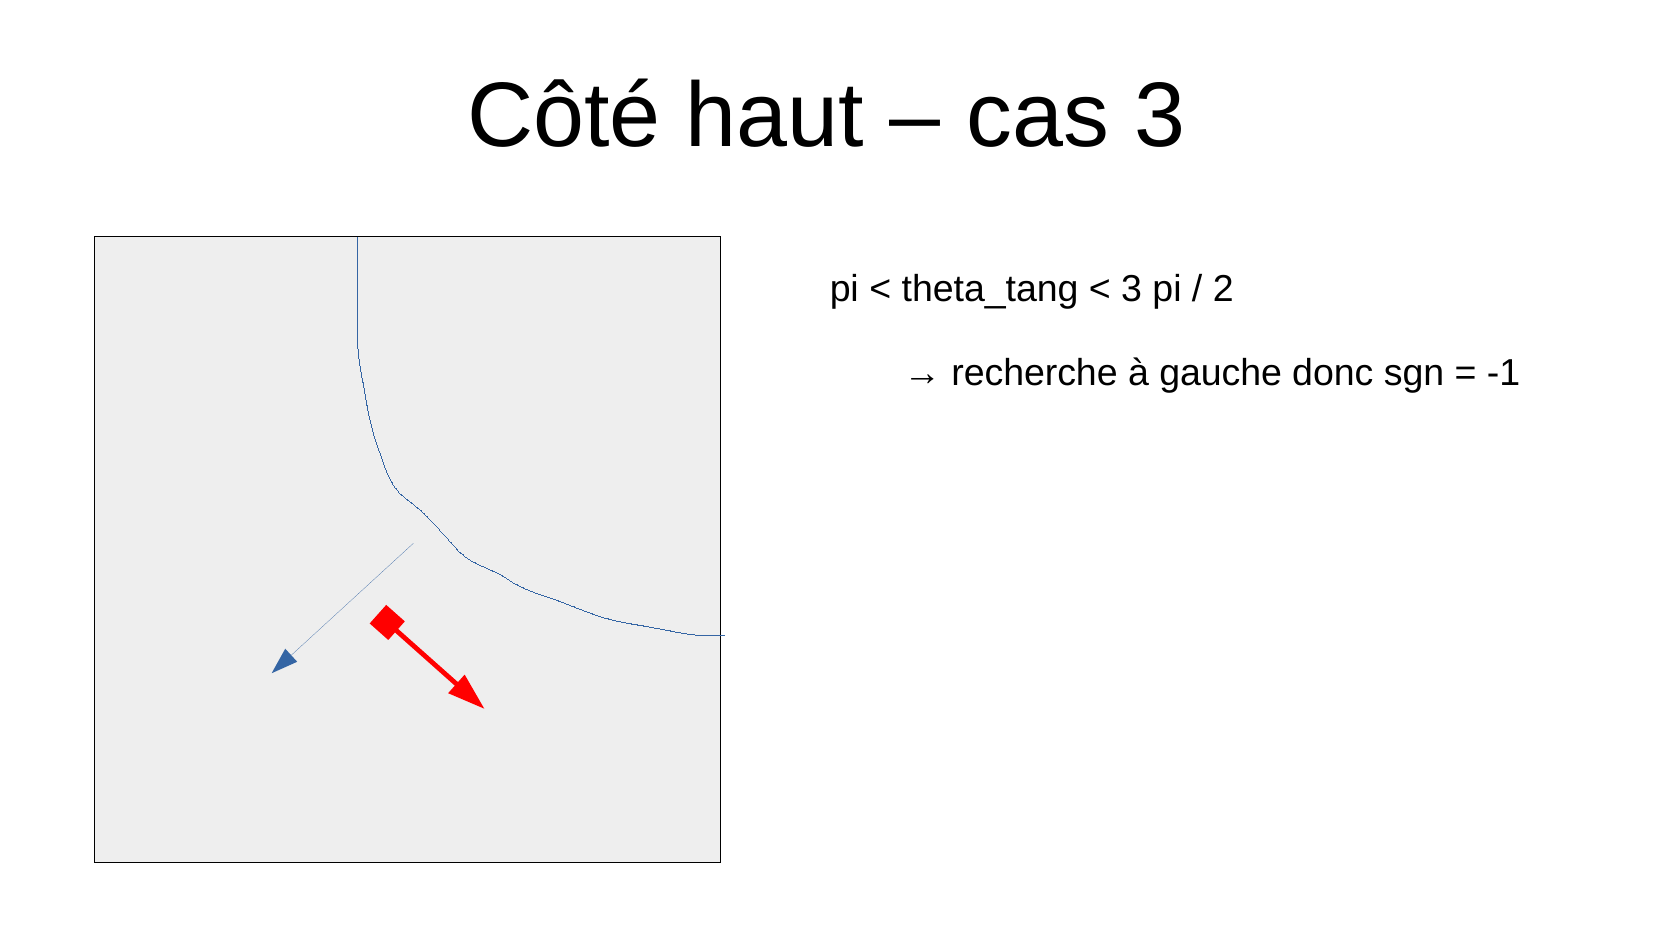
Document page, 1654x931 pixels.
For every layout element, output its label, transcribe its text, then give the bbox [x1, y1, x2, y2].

text_box [94, 236, 721, 863]
title Côté haut – cas 3 [82, 37, 1571, 193]
text_box pi < theta_tang < 3 pi / 2 → recherche à gauche donc sgn = -1 [814, 259, 1583, 401]
